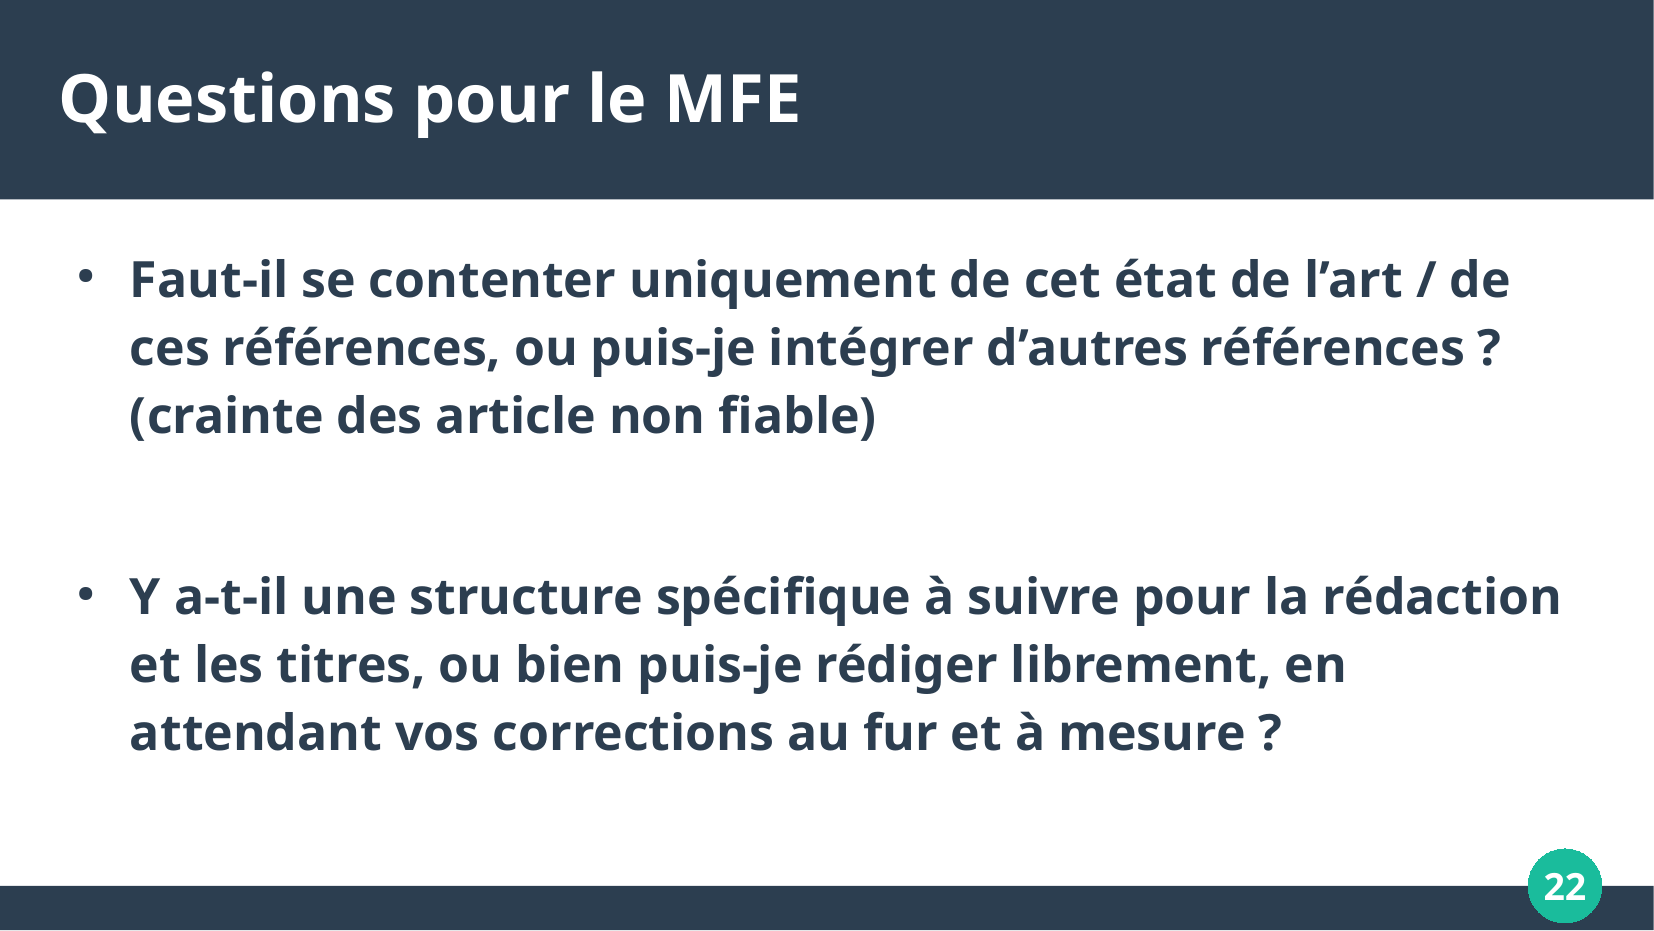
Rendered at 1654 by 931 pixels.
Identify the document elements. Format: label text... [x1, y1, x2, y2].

list Faut-il se contenter uniquement de cet état de l’art / de ces références, ou puis-je intégrer d’autres références ? (crainte des article non fiable) Y a-t-il une structure spécifique à suivre pour la rédaction et les titres, ou bien puis-je rédiger librement, en attendant vos corrections au fur et à mesure ? [59, 243, 1595, 864]
title Questions pour le MFE [59, 37, 1595, 156]
